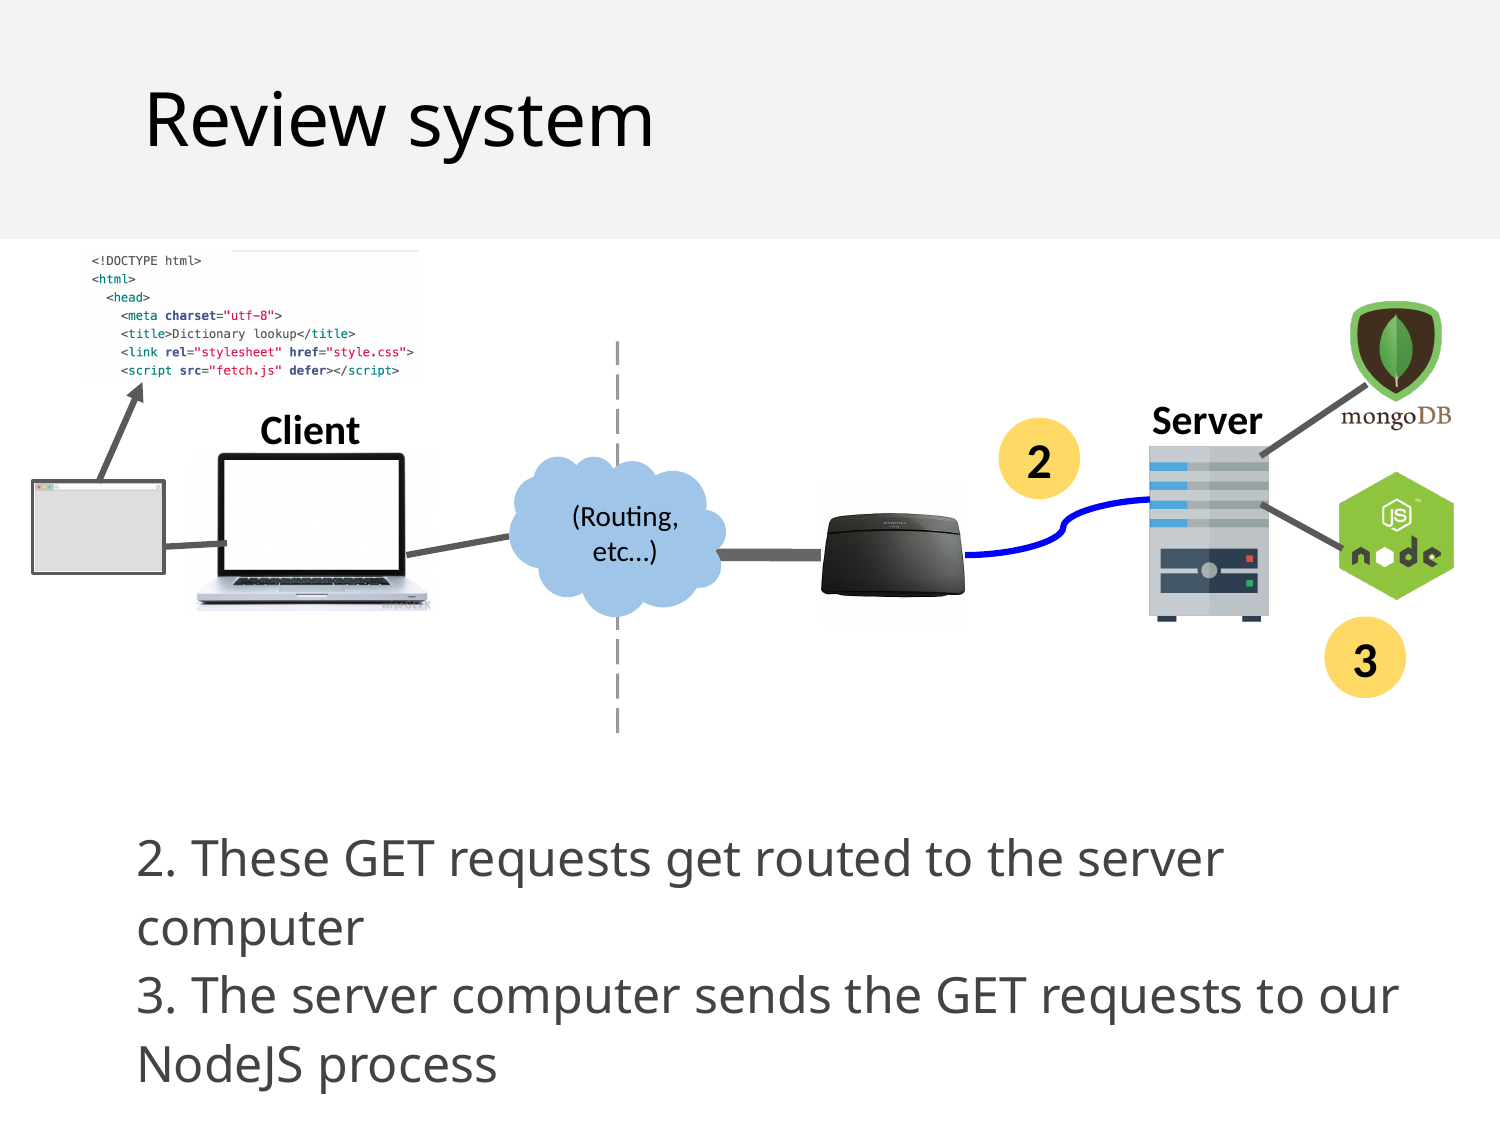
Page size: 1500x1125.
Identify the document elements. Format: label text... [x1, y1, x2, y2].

text_box Server [1085, 361, 1331, 475]
picture [1324, 282, 1468, 450]
text_box Client [188, 371, 434, 484]
text_box 3 [1324, 616, 1407, 699]
picture [1114, 475, 1302, 630]
text_box (Routing, etc…) [509, 456, 727, 618]
title Review system [128, 56, 1372, 183]
picture [34, 482, 163, 572]
list 2. These GET requests get routed to the server computer 3. The server computer sends the GET requests to our NodeJS process [121, 802, 1442, 945]
picture [821, 483, 965, 627]
picture [1330, 470, 1462, 602]
text_box 2 [998, 417, 1081, 500]
picture [187, 449, 433, 611]
picture [85, 250, 419, 382]
